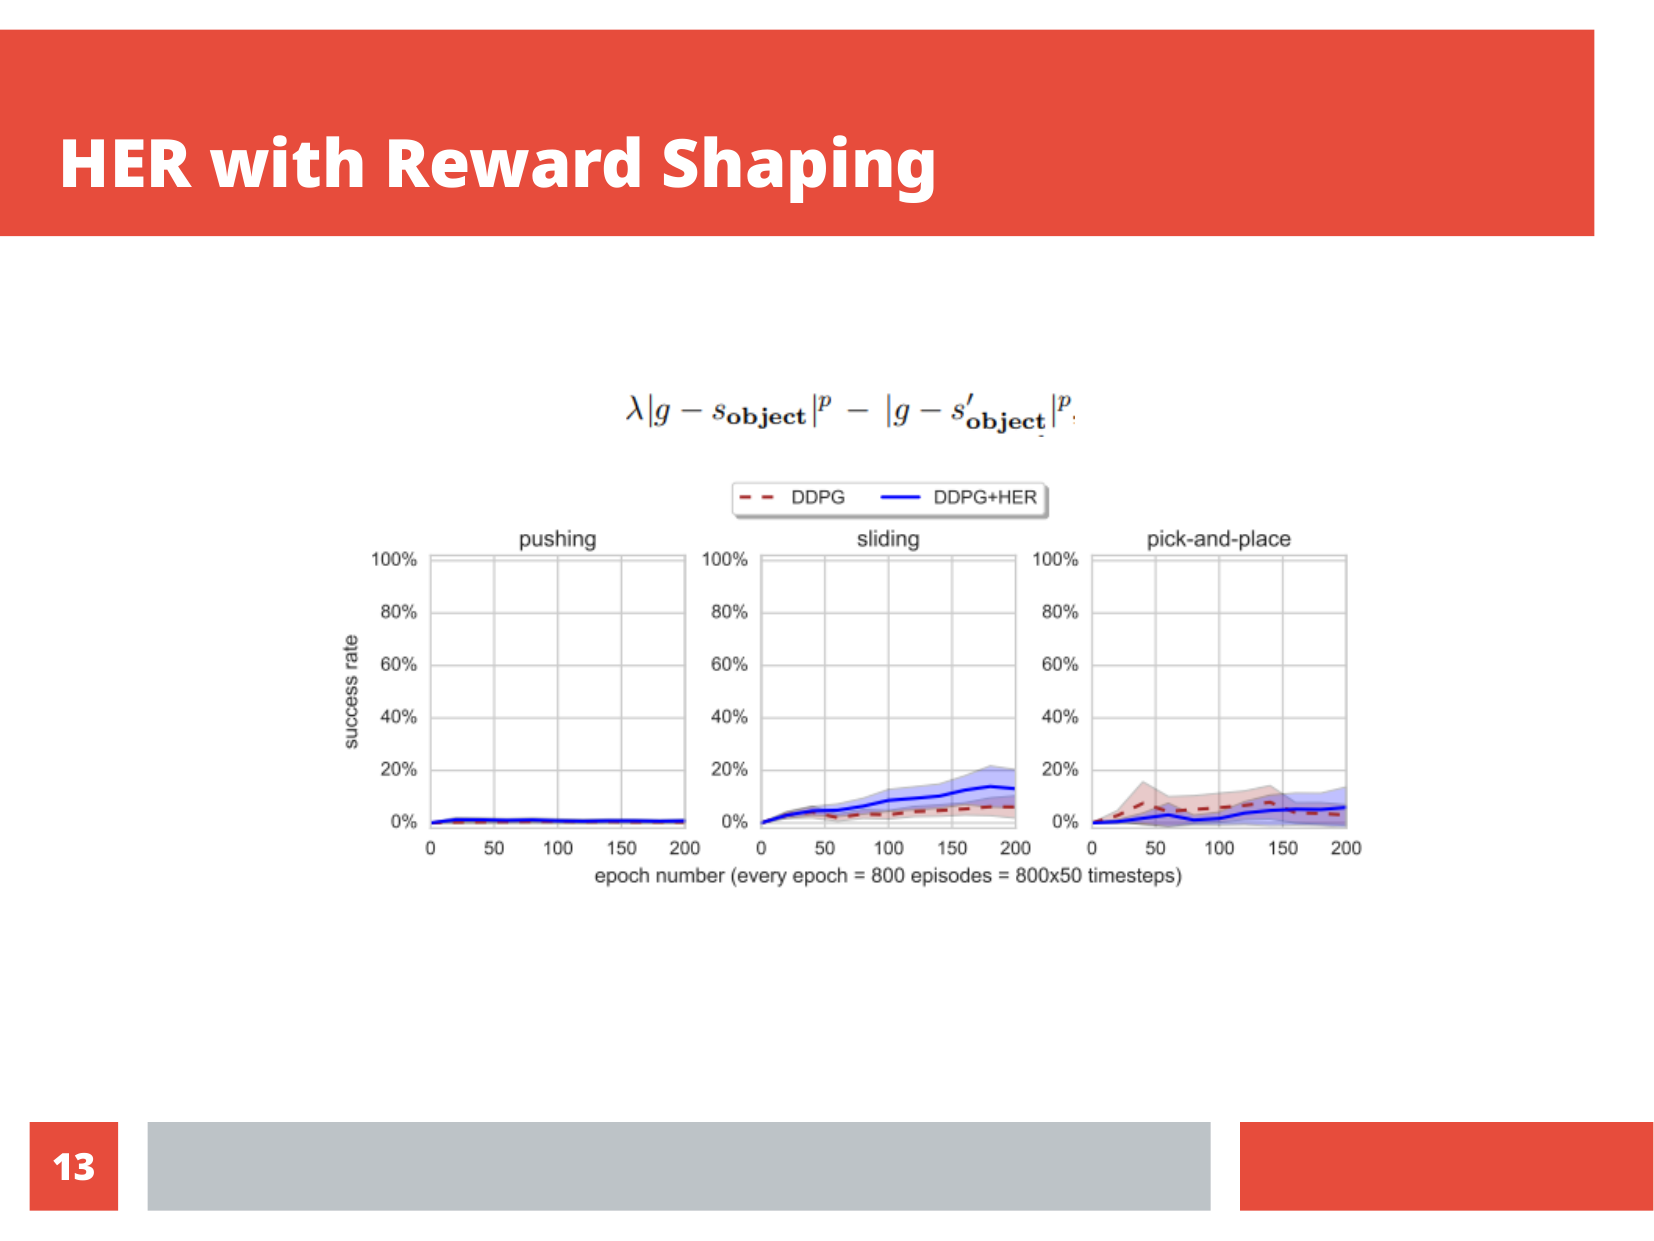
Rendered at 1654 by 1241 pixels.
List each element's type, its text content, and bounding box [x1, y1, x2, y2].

picture [285, 464, 1398, 911]
picture [600, 389, 1075, 437]
title HER with Reward Shaping [59, 59, 1595, 207]
